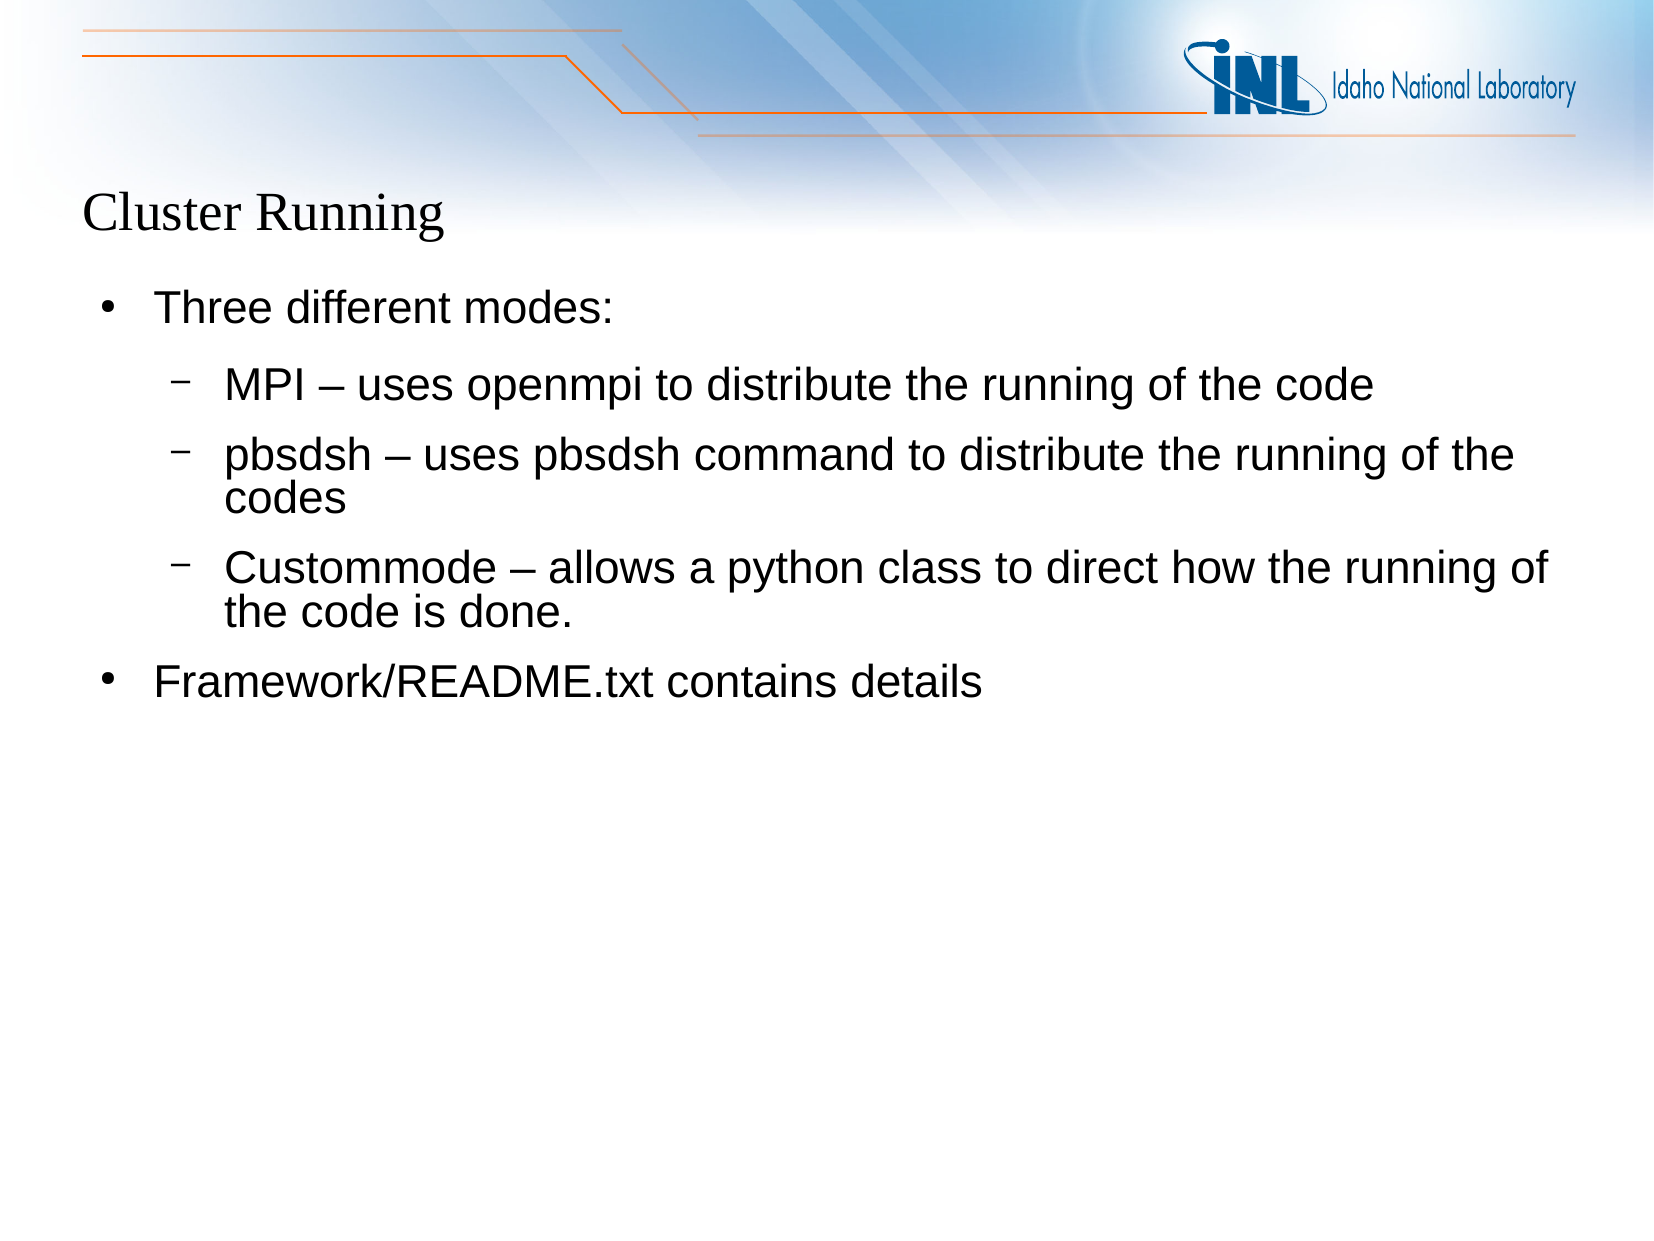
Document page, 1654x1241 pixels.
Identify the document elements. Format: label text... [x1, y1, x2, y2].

picture [0, 0, 1654, 1241]
list Three different modes: MPI – uses openmpi to distribute the running of the code pbsdsh – uses pbsdsh command to distribute the running of the codes Custommode – allows a python class to direct how the running of the code is done. Framework/README.txt contains details [82, 289, 1576, 1108]
title Cluster Running [82, 181, 1576, 248]
